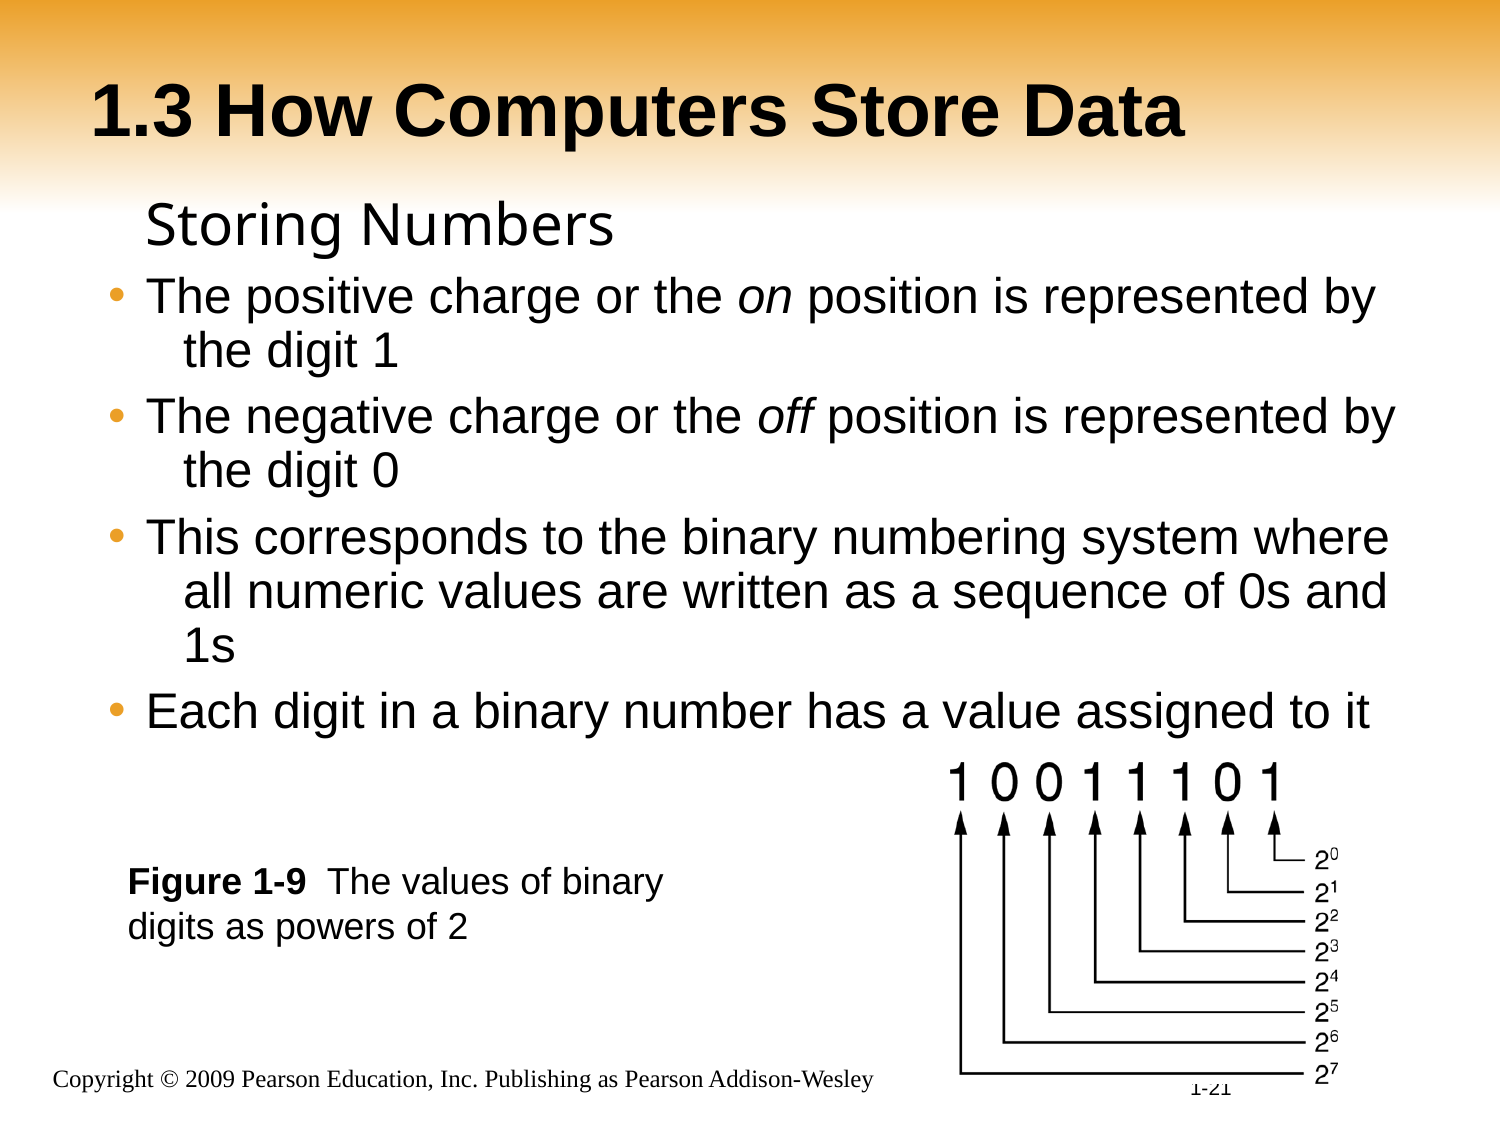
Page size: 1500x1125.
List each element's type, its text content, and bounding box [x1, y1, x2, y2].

list Storing Numbers The positive charge or the on position is represented by the digit 1 The negative charge or the off position is represented by the digit 0 This corresponds to the binary numbering system where all numeric values are written as a sequence of 0s and 1s Each digit in a binary number has a value assigned to it [75, 187, 1426, 751]
title 1.3 How Computers Store Data [75, 12, 1438, 201]
text_box Figure 1-9 The values of binary digits as powers of 2 [112, 849, 726, 956]
picture [950, 762, 1338, 1084]
text_box 1- [1175, 1049, 1488, 1125]
